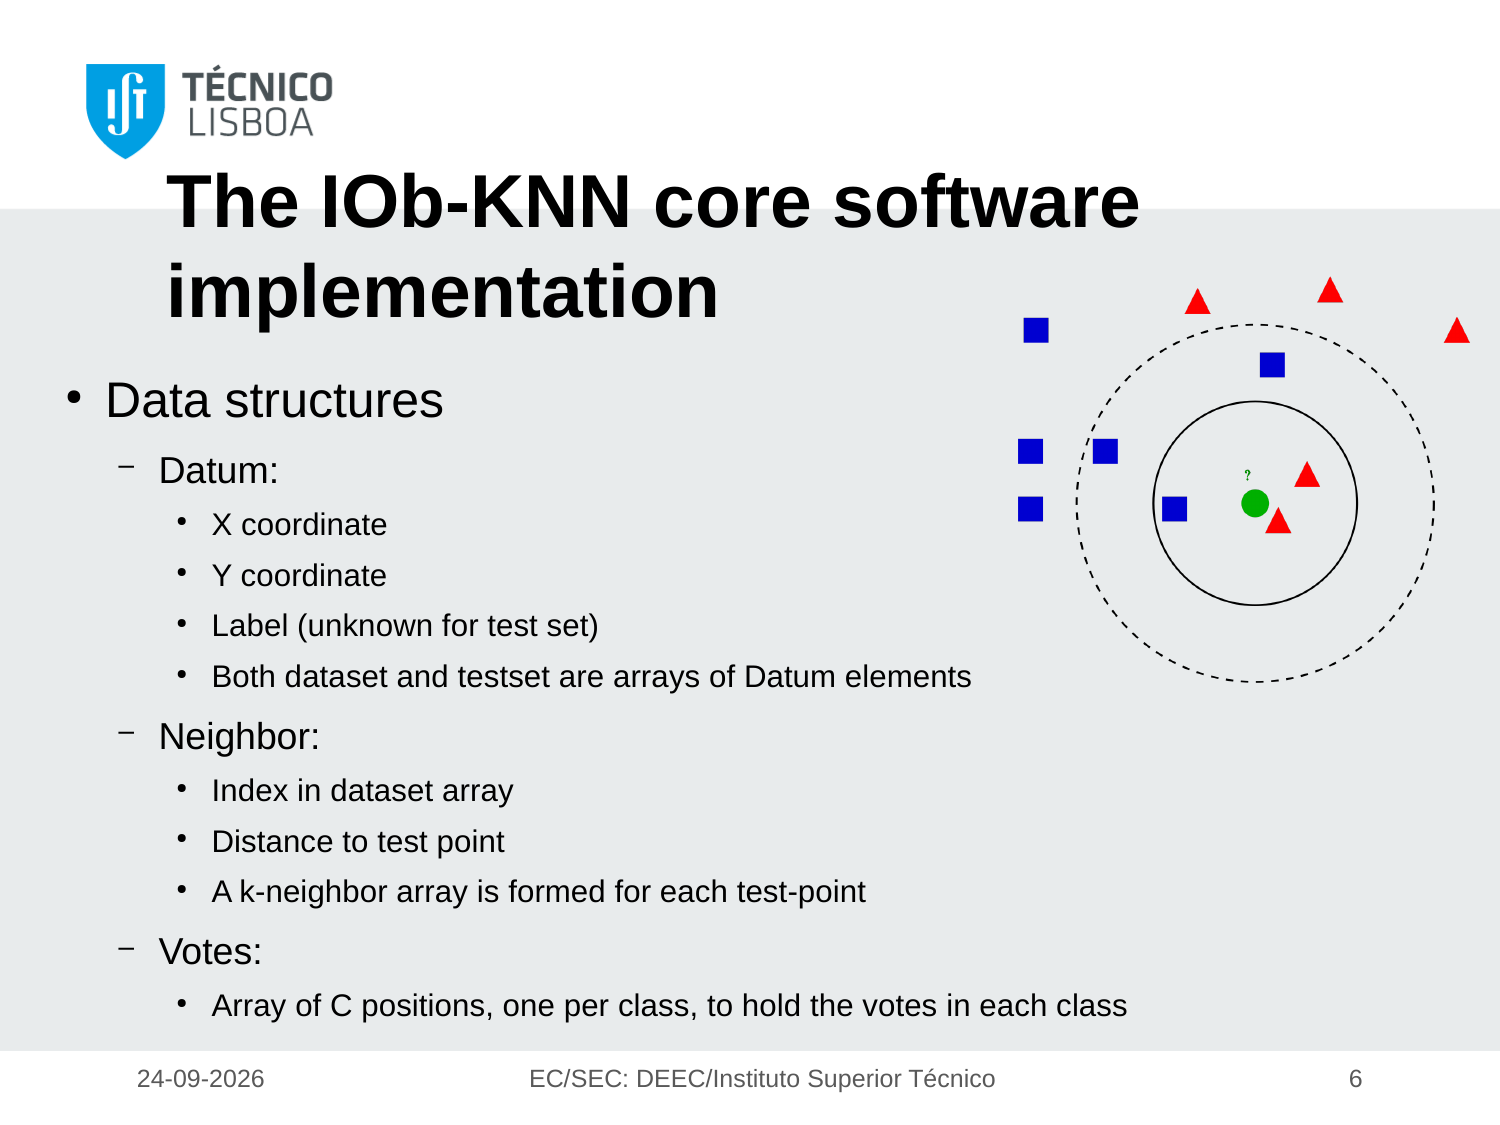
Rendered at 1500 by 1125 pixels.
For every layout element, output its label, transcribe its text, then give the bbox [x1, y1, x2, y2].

footer EC/SEC: DEEC/Instituto Superior Técnico [512, 1052, 1021, 1103]
slide_number <number> [1077, 1052, 1378, 1103]
title The IOb-KNN core software implementation [151, 171, 1408, 314]
picture [0, 0, 1500, 1125]
list Data structures Datum: X coordinate Y coordinate Label (unknown for test set) Both dataset and testset are arrays of Datum elements Neighbor: Index in dataset array Distance to test point A k-neighbor array is formed for each test-point Votes: Array of C positions, one per class, to hold the votes in each class [52, 367, 1375, 1030]
slide_number 27-10-2020 [121, 1052, 425, 1103]
